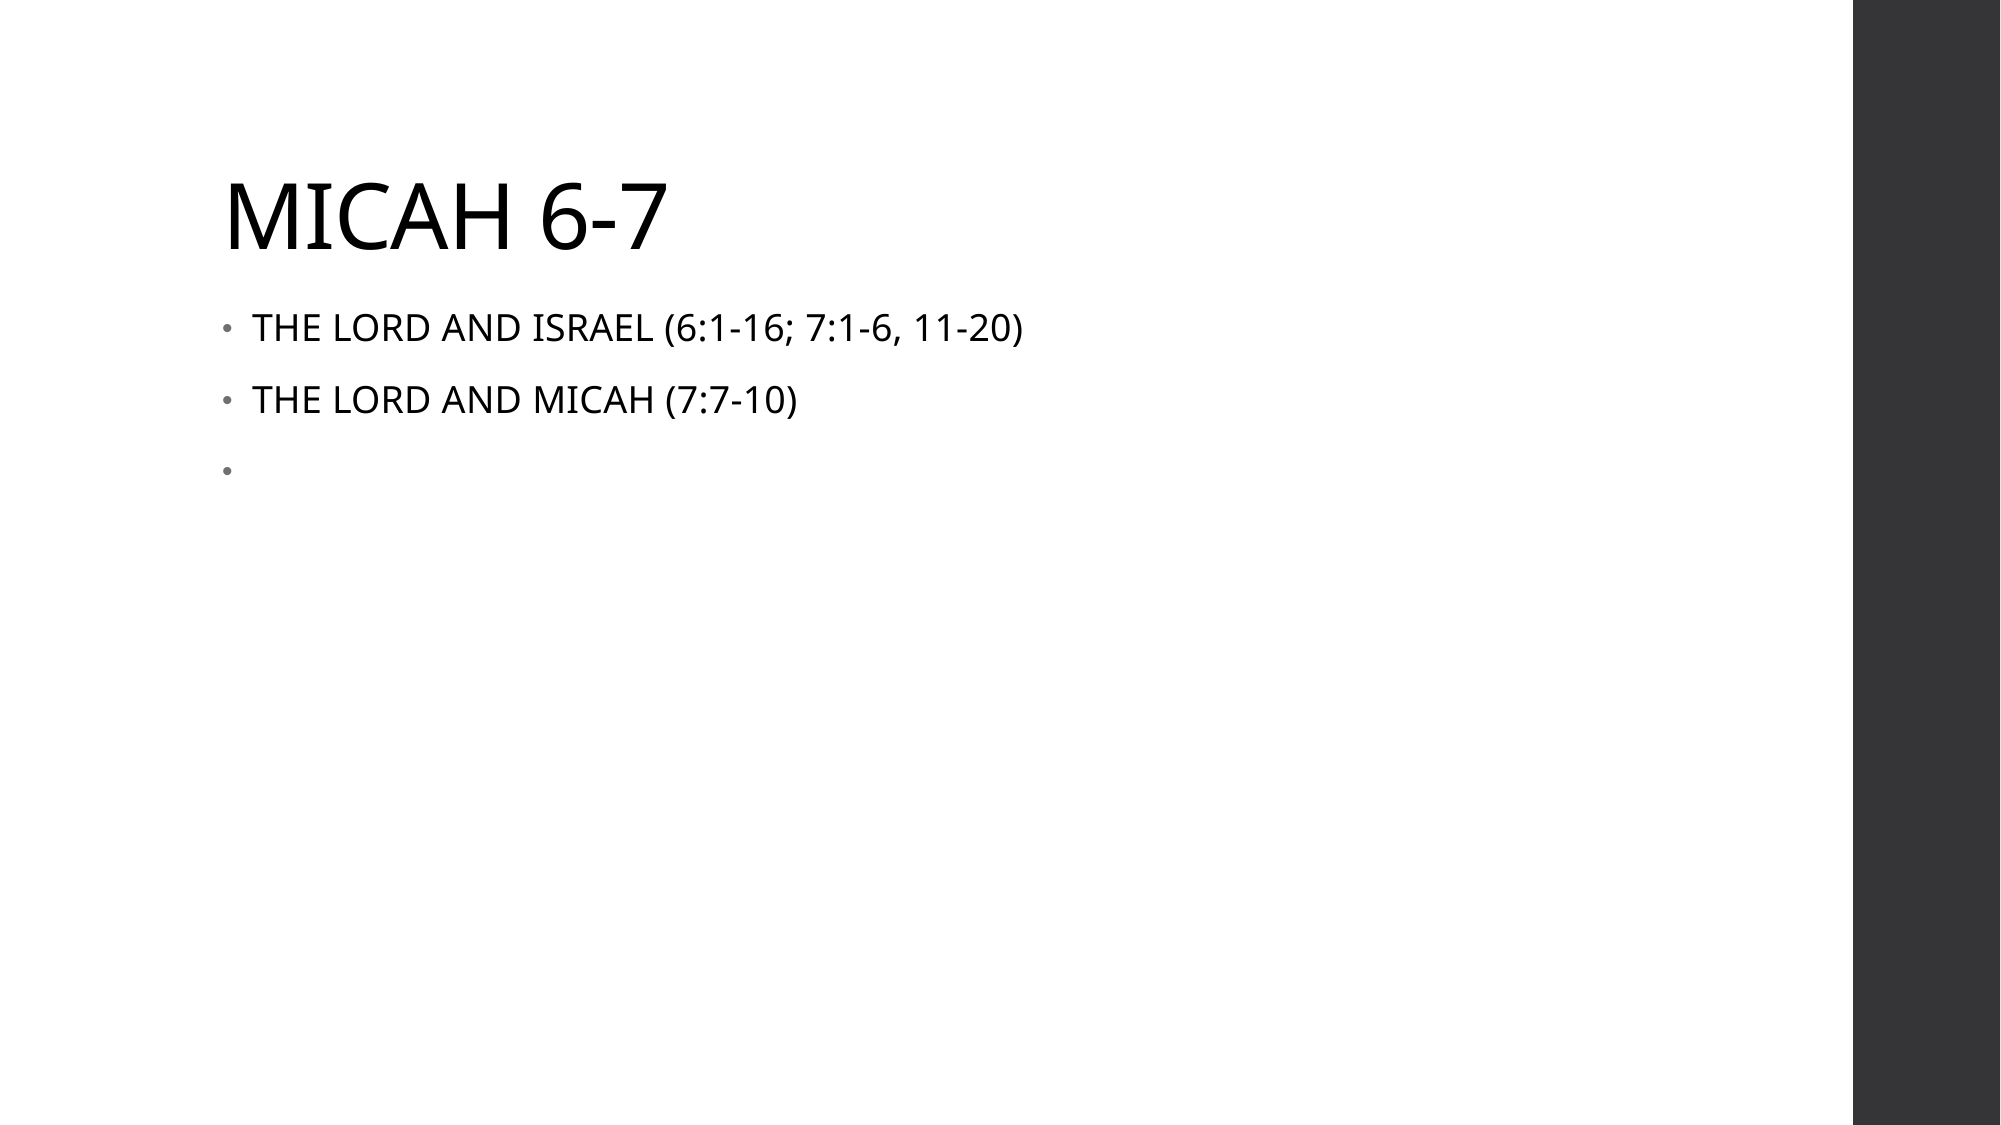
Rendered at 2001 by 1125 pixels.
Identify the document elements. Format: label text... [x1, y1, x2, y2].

title MICAH 6-7 [206, 60, 1797, 278]
list THE LORD AND ISRAEL (6:1-16; 7:1-6, 11-20) THE LORD AND MICAH (7:7-10) [206, 299, 1617, 1014]
